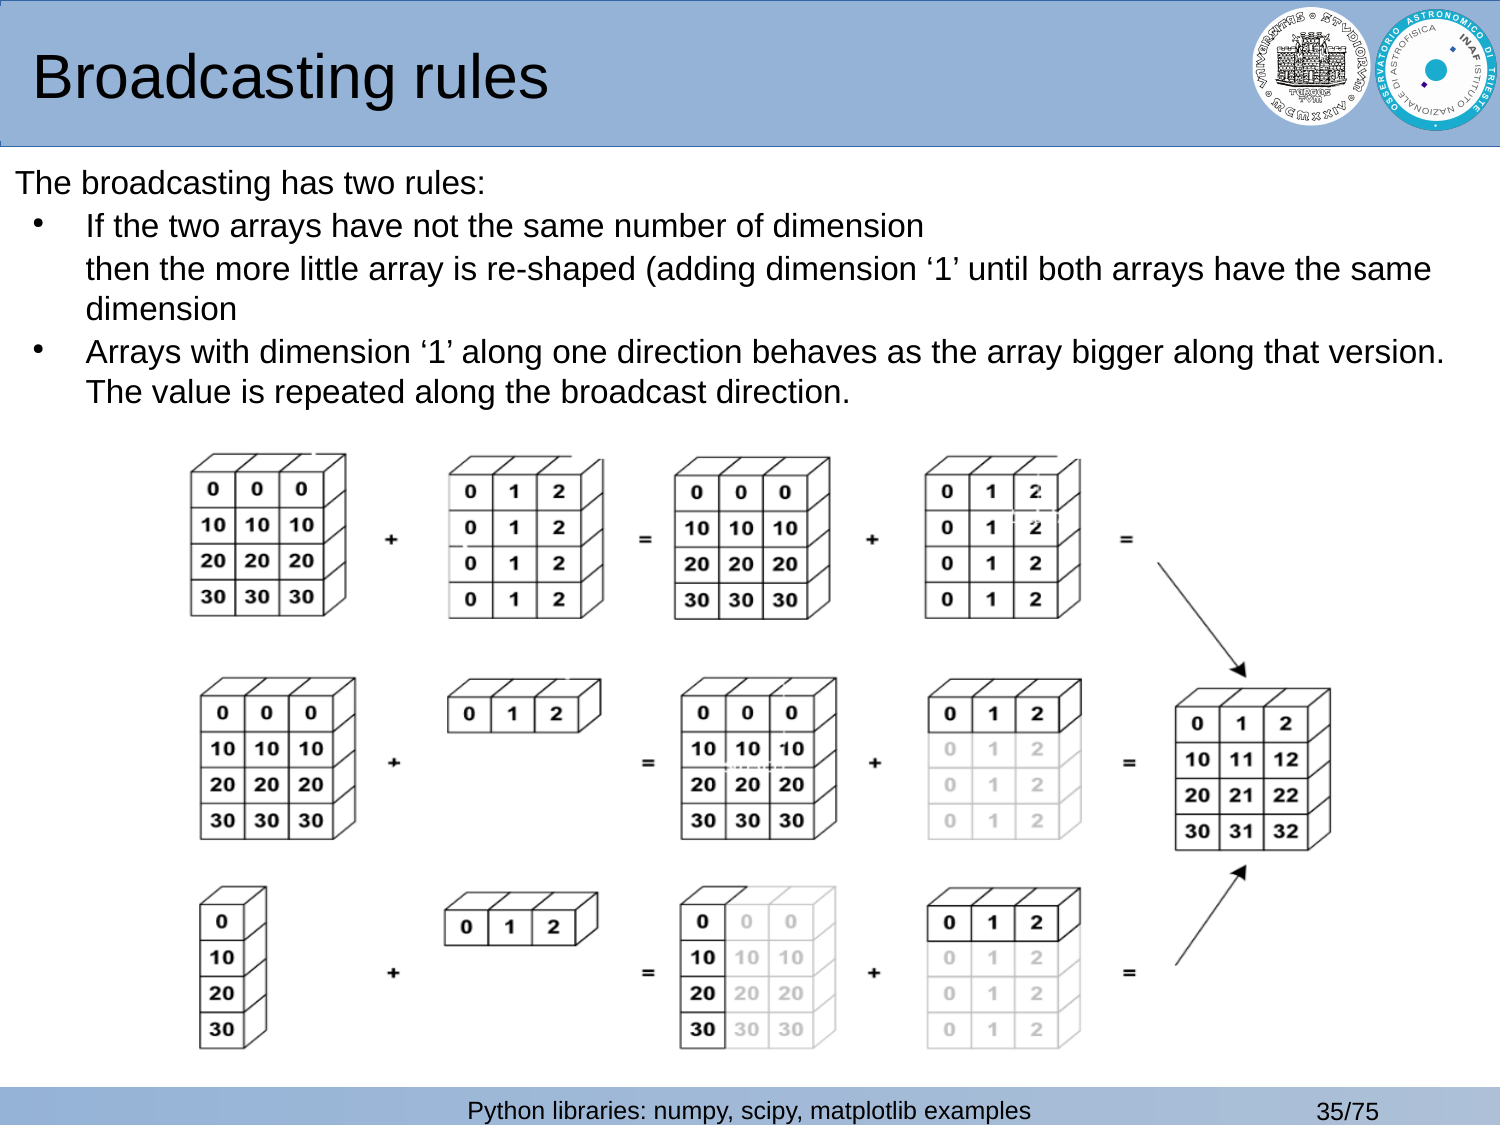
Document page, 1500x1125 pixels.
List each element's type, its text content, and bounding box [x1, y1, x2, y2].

picture [1253, 0, 1500, 153]
list The broadcasting has two rules: If the two arrays have not the same number of dimension then the more little array is re-shaped (adding dimension ‘1’ until both arrays have the same dimension Arrays with dimension ‘1’ along one direction behaves as the array bigger along that version. The value is repeated along the broadcast direction. [0, 153, 1500, 1084]
picture [174, 431, 1342, 1063]
text_box Broadcasting rules [0, 5, 1253, 141]
